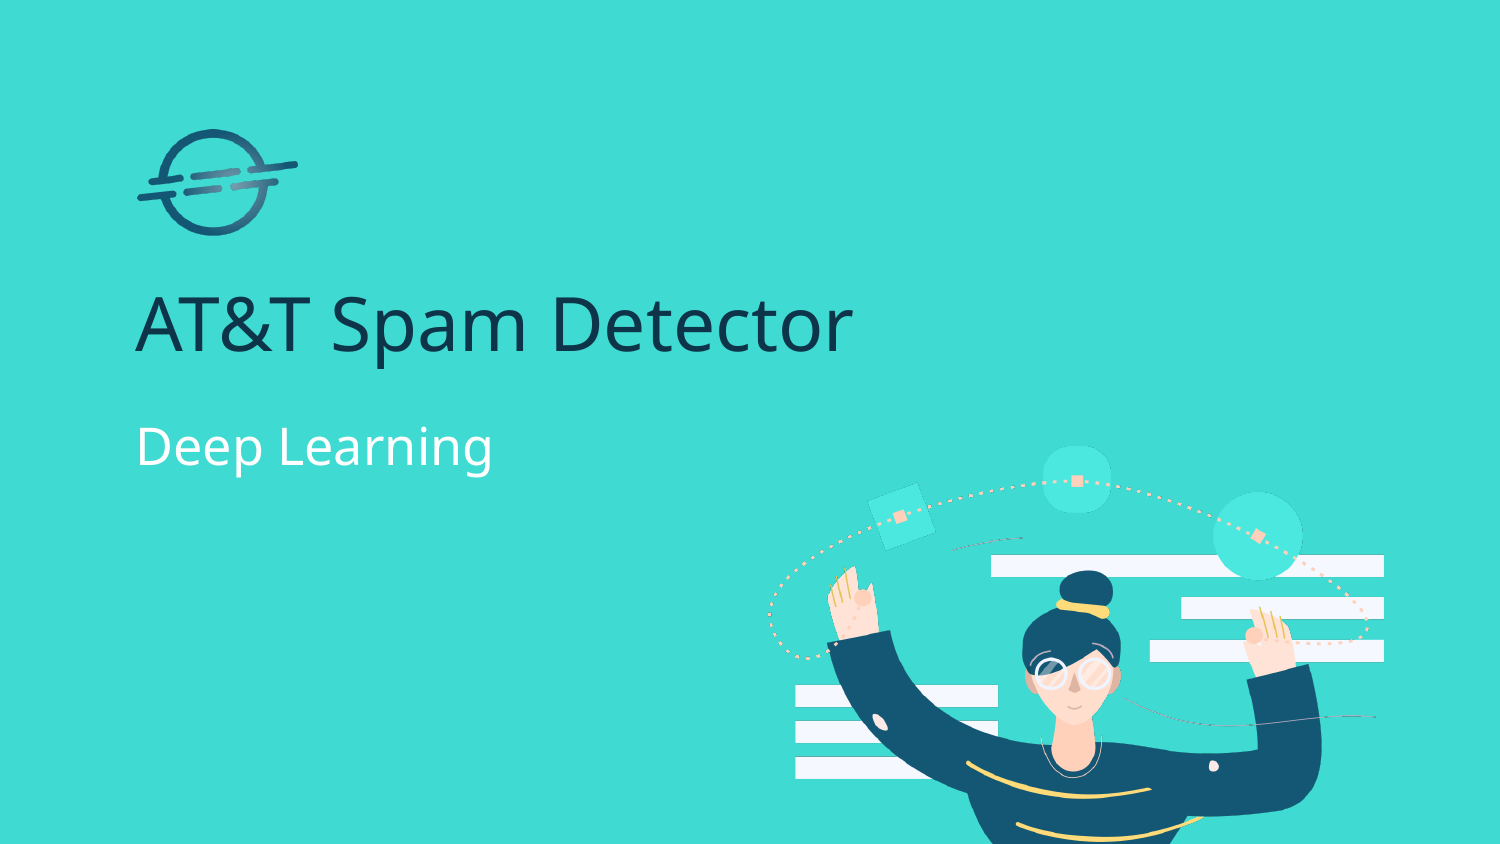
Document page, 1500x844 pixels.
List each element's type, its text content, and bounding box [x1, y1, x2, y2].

picture [768, 425, 1395, 844]
picture [137, 129, 298, 236]
title Deep Learning [120, 403, 993, 491]
title AT&T Spam Detector [120, 280, 1469, 382]
